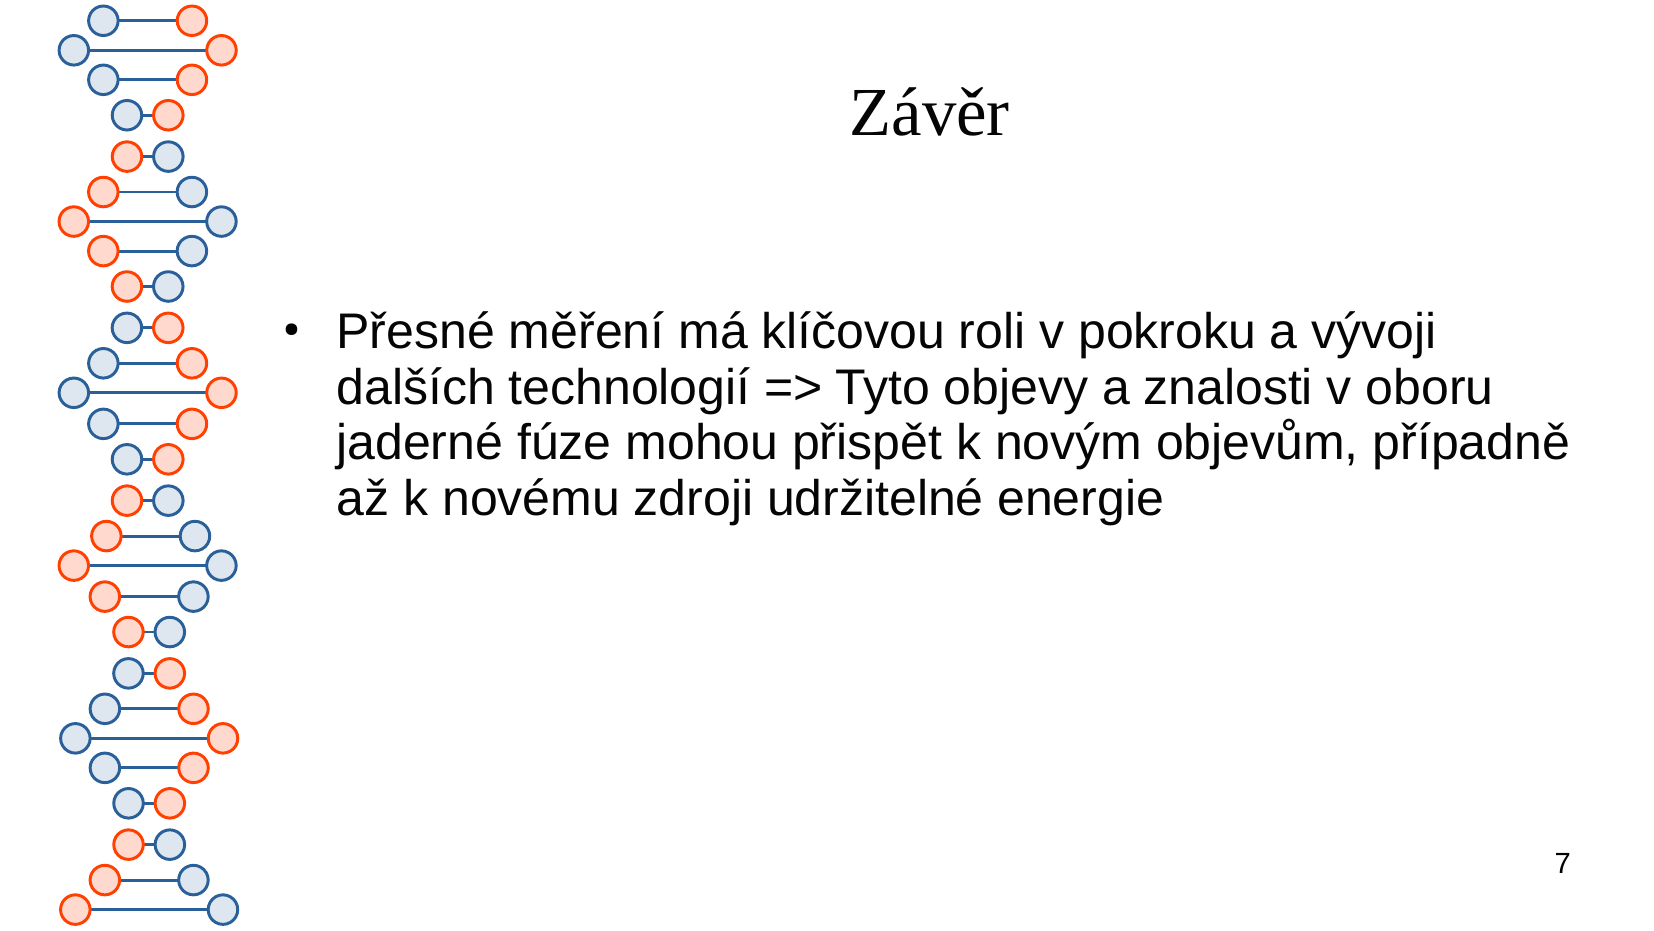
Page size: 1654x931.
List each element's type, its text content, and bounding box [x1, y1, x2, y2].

title Závěr [265, 35, 1595, 147]
list Přesné měření má klíčovou roli v pokroku a vývoji dalších technologií => Tyto objevy a znalosti v oboru jaderné fúze mohou přispět k novým objevům, případně až k novému zdroji udržitelné energie [265, 147, 1595, 688]
